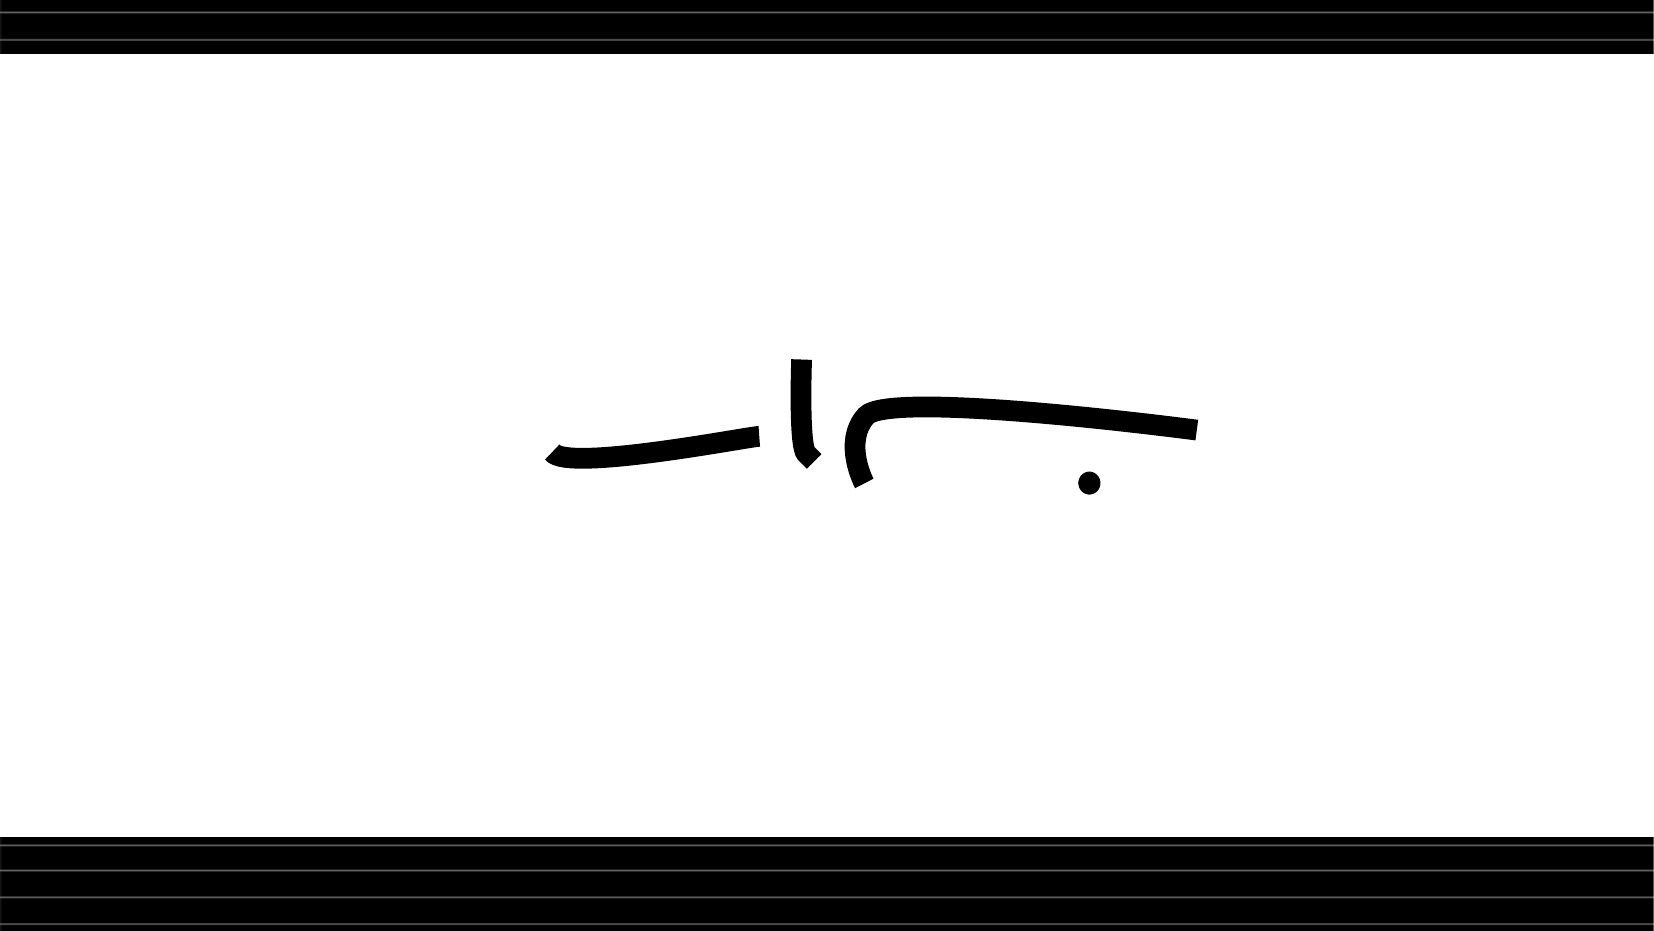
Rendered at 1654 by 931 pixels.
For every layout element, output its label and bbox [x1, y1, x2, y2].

picture [0, 0, 1654, 54]
picture [435, 208, 1307, 646]
picture [0, 837, 1654, 931]
